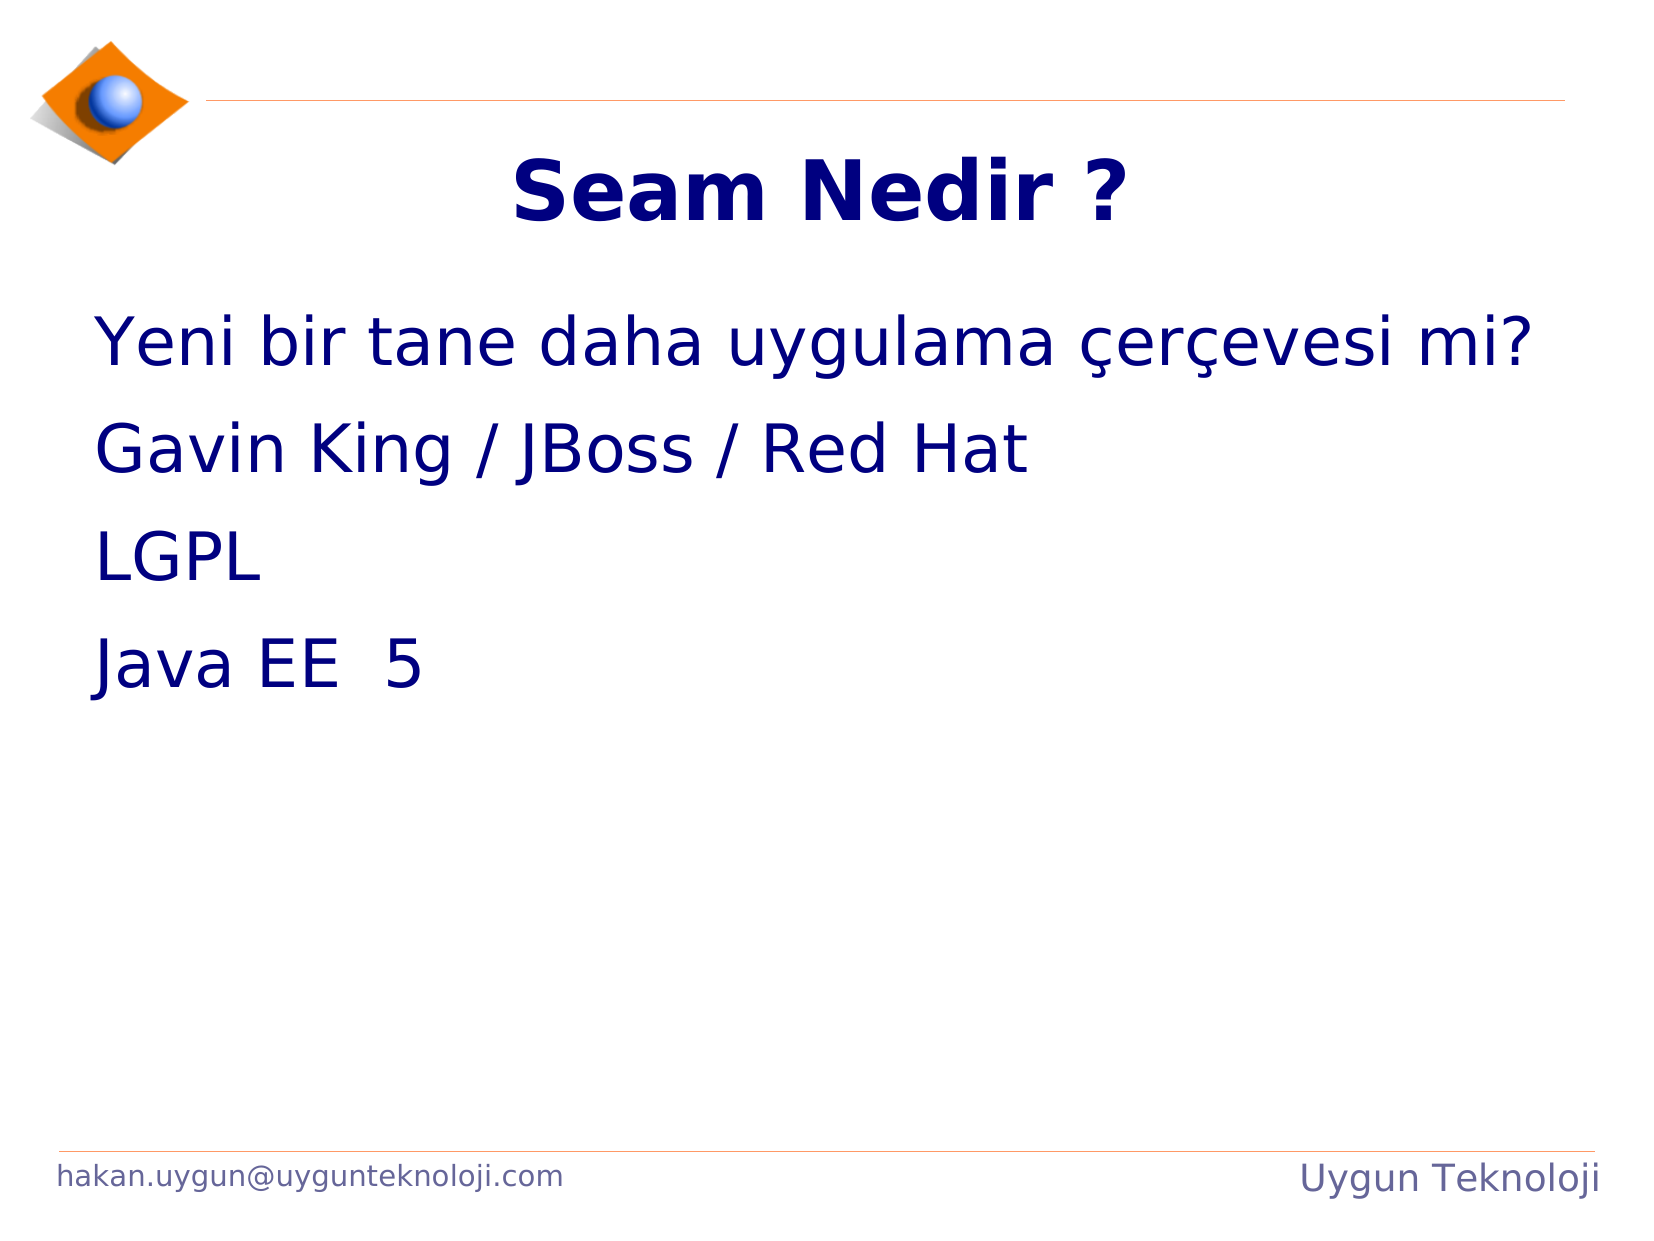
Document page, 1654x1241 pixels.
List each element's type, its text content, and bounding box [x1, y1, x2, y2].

title Seam Nedir ? [76, 95, 1565, 288]
list Yeni bir tane daha uygulama çerçevesi mi? Gavin King / JBoss / Red Hat LGPL Java EE 5 [76, 303, 1565, 1108]
picture [29, 29, 191, 178]
